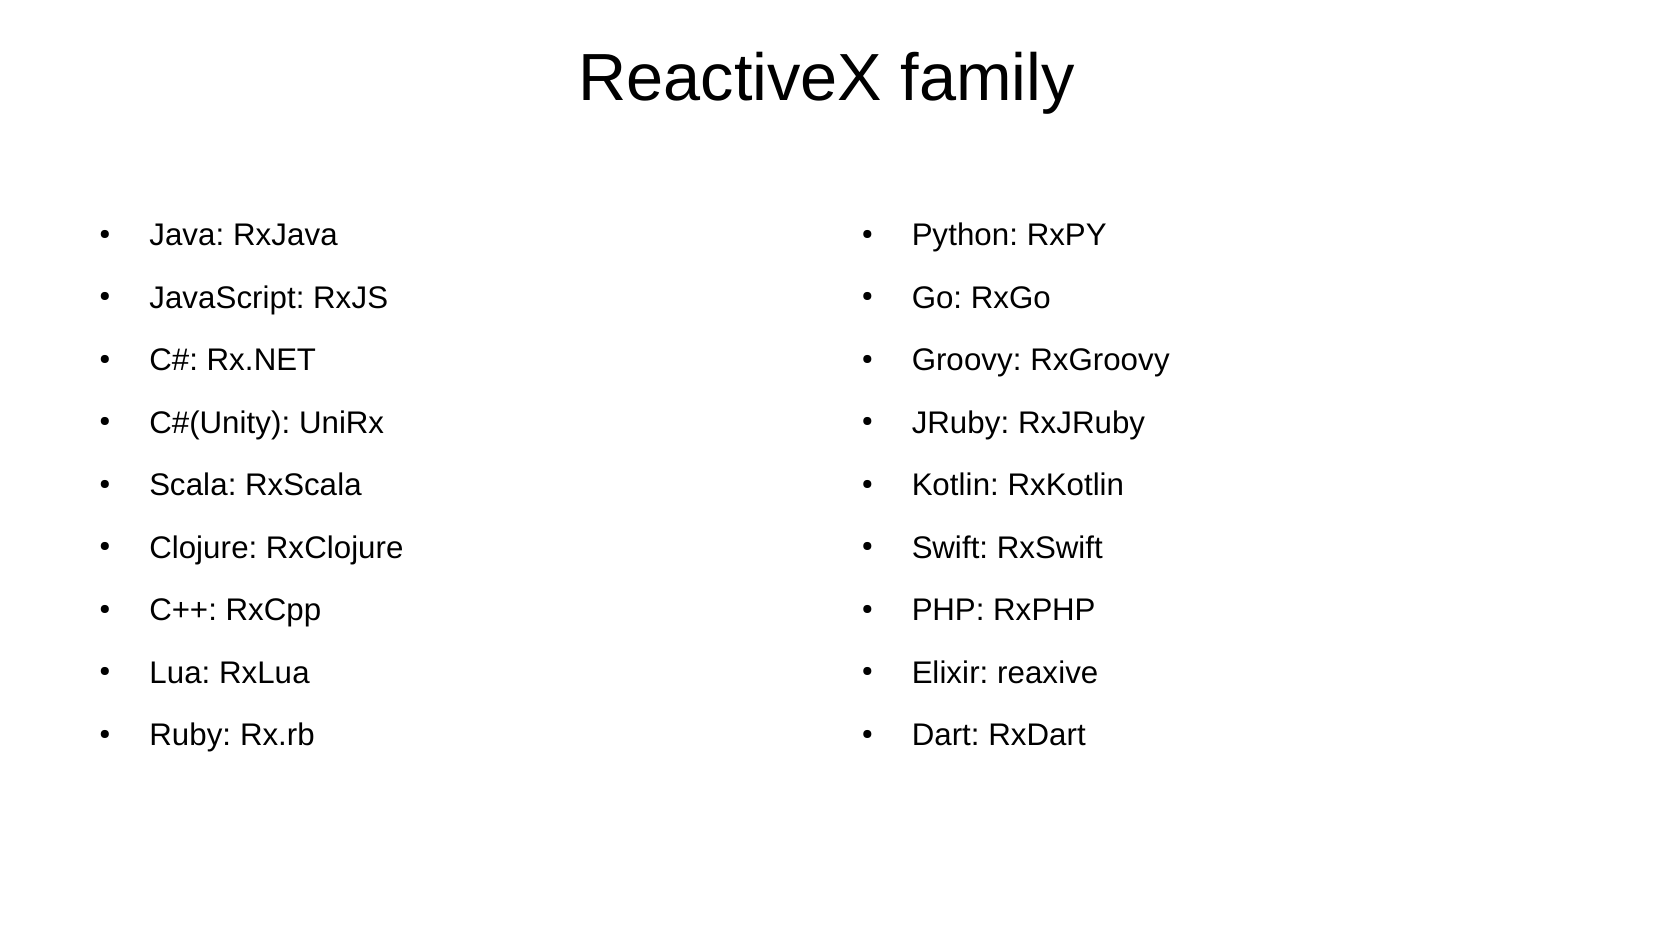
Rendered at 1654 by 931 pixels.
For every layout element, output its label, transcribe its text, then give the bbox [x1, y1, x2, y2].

list Java: RxJava JavaScript: RxJS C#: Rx.NET C#(Unity): UniRx Scala: RxScala Clojure: RxClojure C++: RxCpp Lua: RxLua Ruby: Rx.rb [82, 217, 809, 758]
title ReactiveX family [82, 37, 1571, 119]
list Python: RxPY Go: RxGo Groovy: RxGroovy JRuby: RxJRuby Kotlin: RxKotlin Swift: RxSwift PHP: RxPHP Elixir: reaxive Dart: RxDart [845, 217, 1572, 758]
